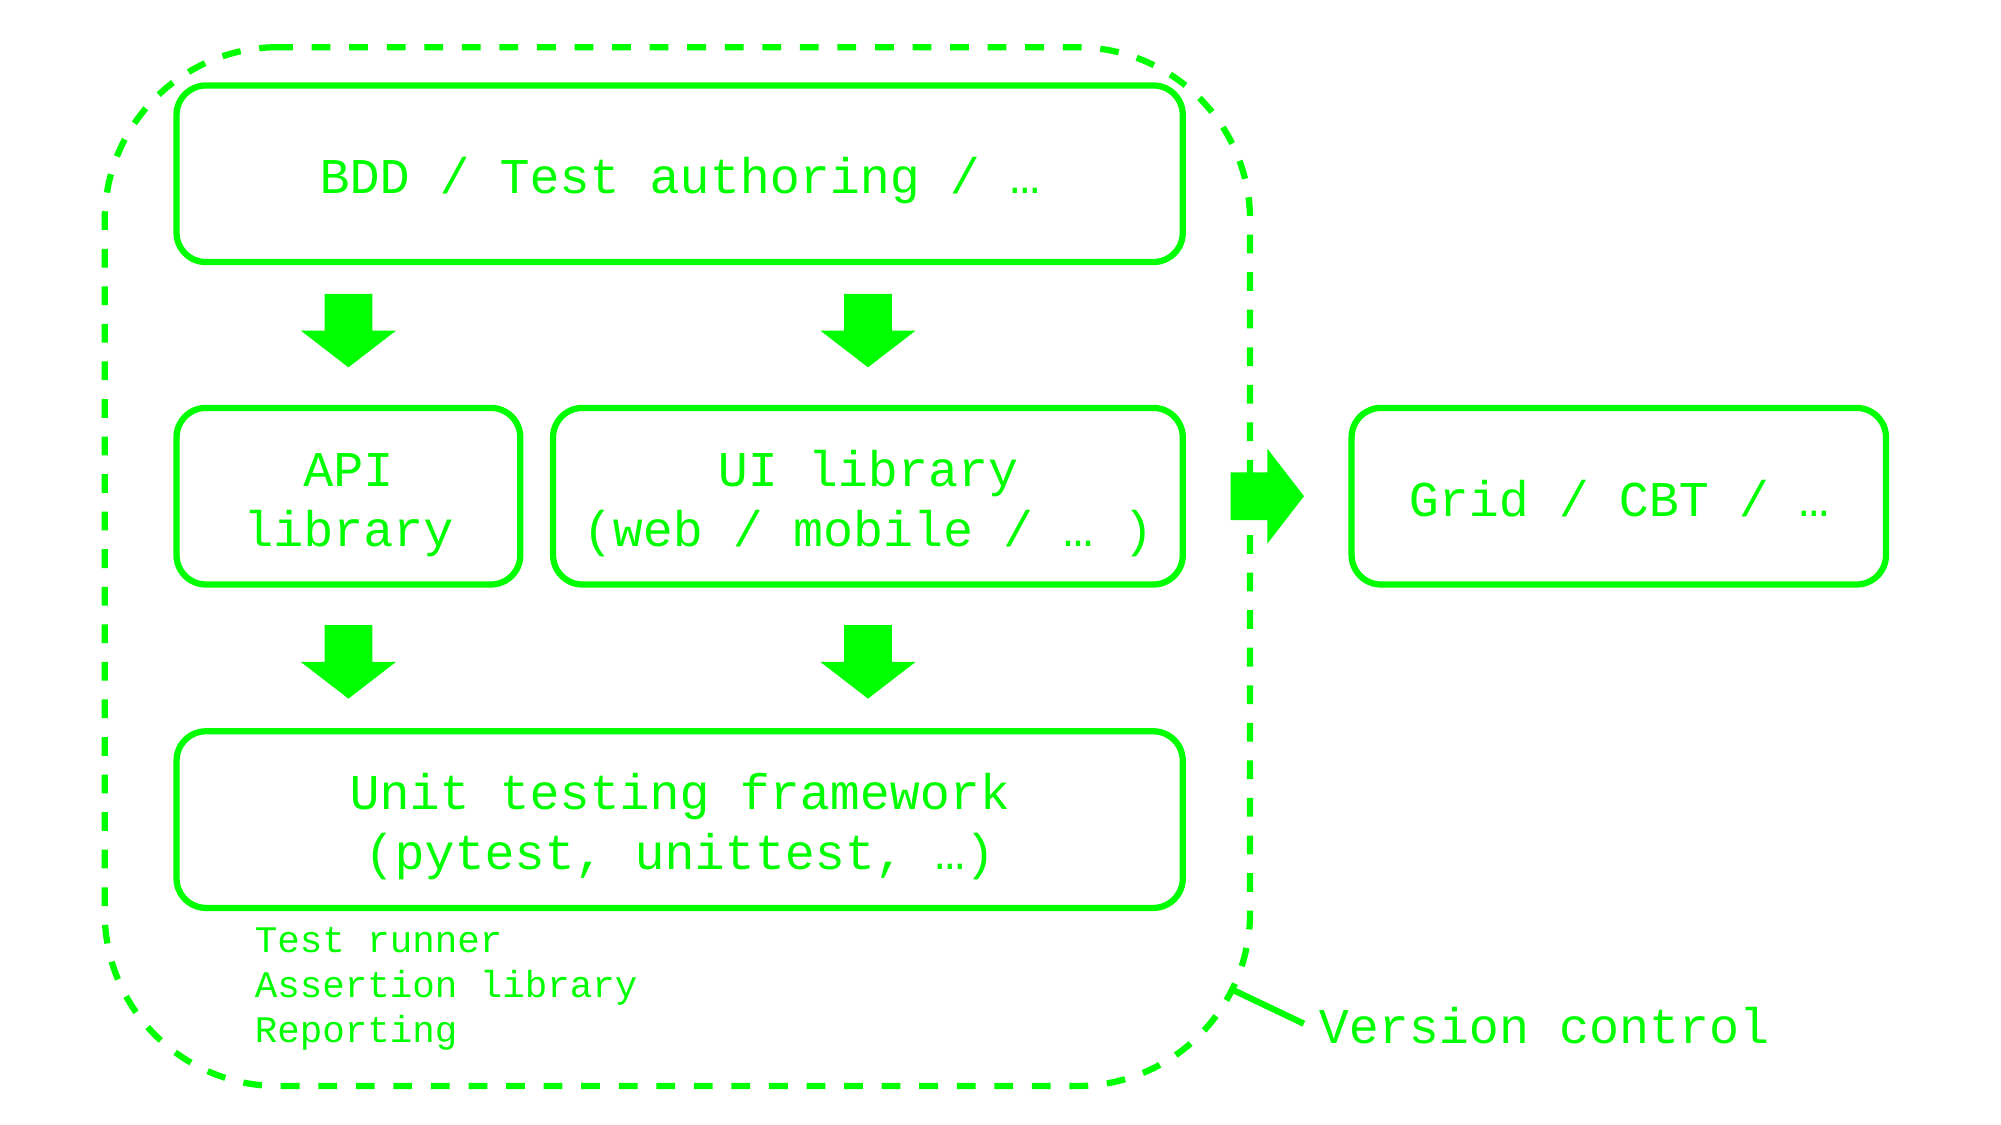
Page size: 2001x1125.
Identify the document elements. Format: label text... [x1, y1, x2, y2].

text_box [300, 293, 397, 368]
text_box [820, 293, 916, 368]
text_box API library [176, 407, 521, 585]
text_box [820, 625, 916, 699]
text_box Grid / CBT / … [1351, 407, 1887, 585]
text_box Test runner Assertion library Reporting [192, 907, 1167, 1060]
text_box [300, 625, 397, 699]
text_box UI library (web / mobile / … ) [553, 407, 1183, 585]
text_box BDD / Test authoring / … [176, 85, 1183, 263]
text_box Unit testing framework (pytest, unittest, …) [176, 731, 1183, 907]
text_box [1230, 448, 1304, 544]
text_box Version control [1303, 985, 1839, 1062]
